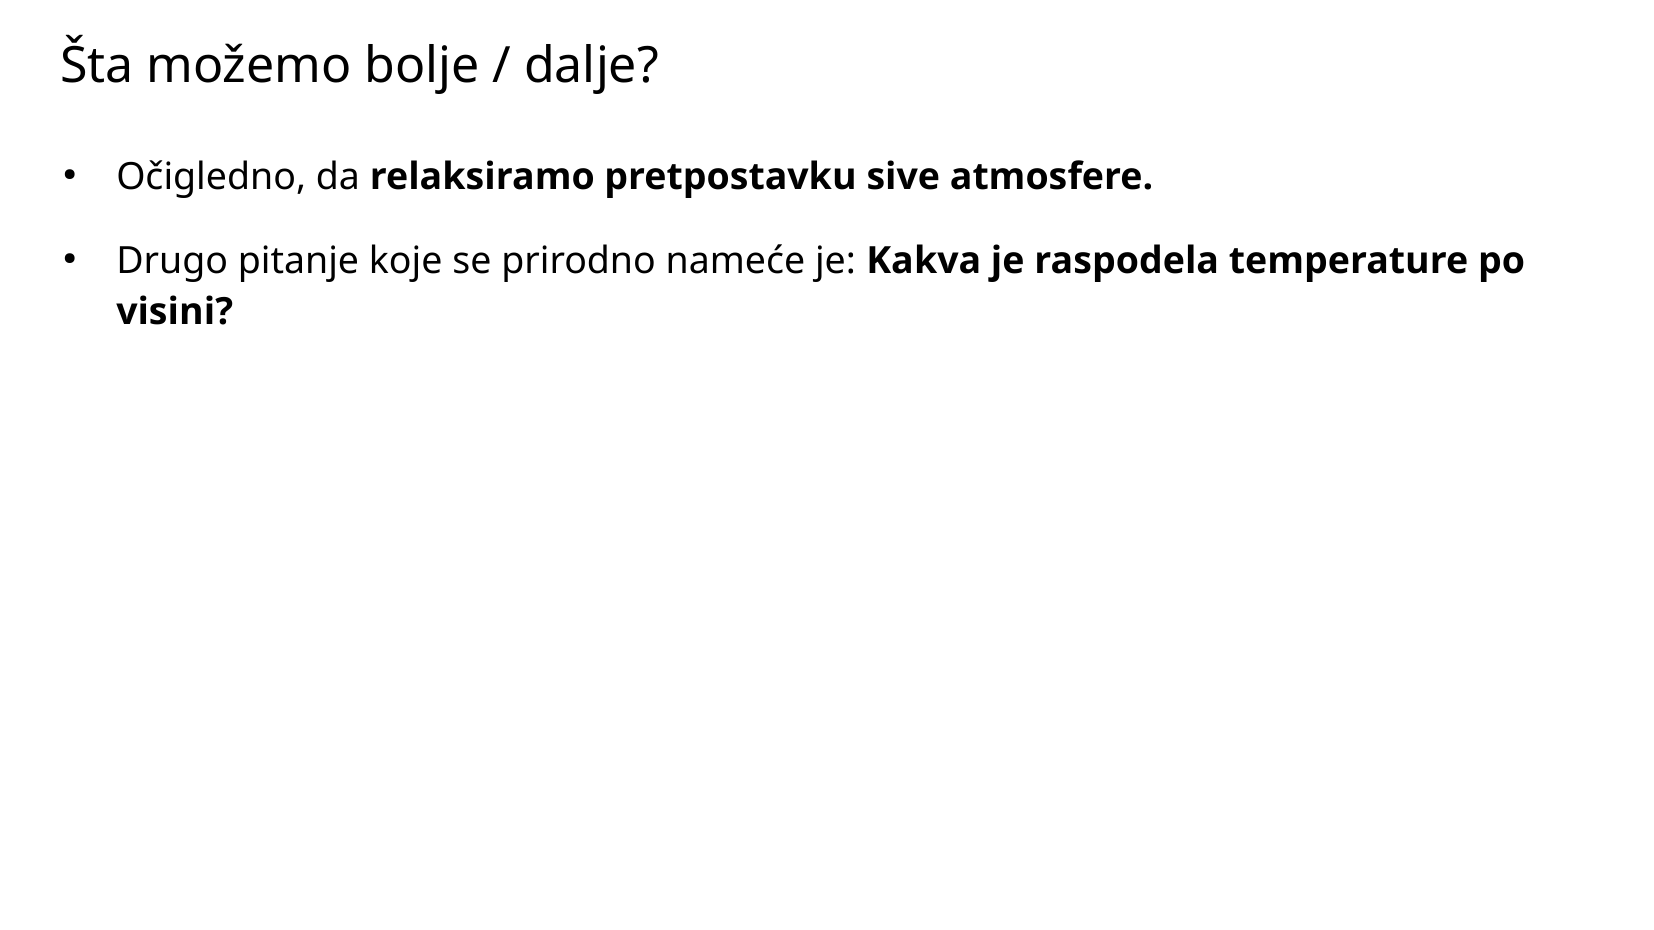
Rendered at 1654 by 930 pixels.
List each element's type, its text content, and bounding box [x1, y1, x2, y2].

list Očigledno, da relaksiramo pretpostavku sive atmosfere. Drugo pitanje koje se prirodno nameće je: Kakva je raspodela temperature po visini? [45, 149, 1635, 880]
title Šta možemo bolje / dalje? [59, 13, 1648, 113]
